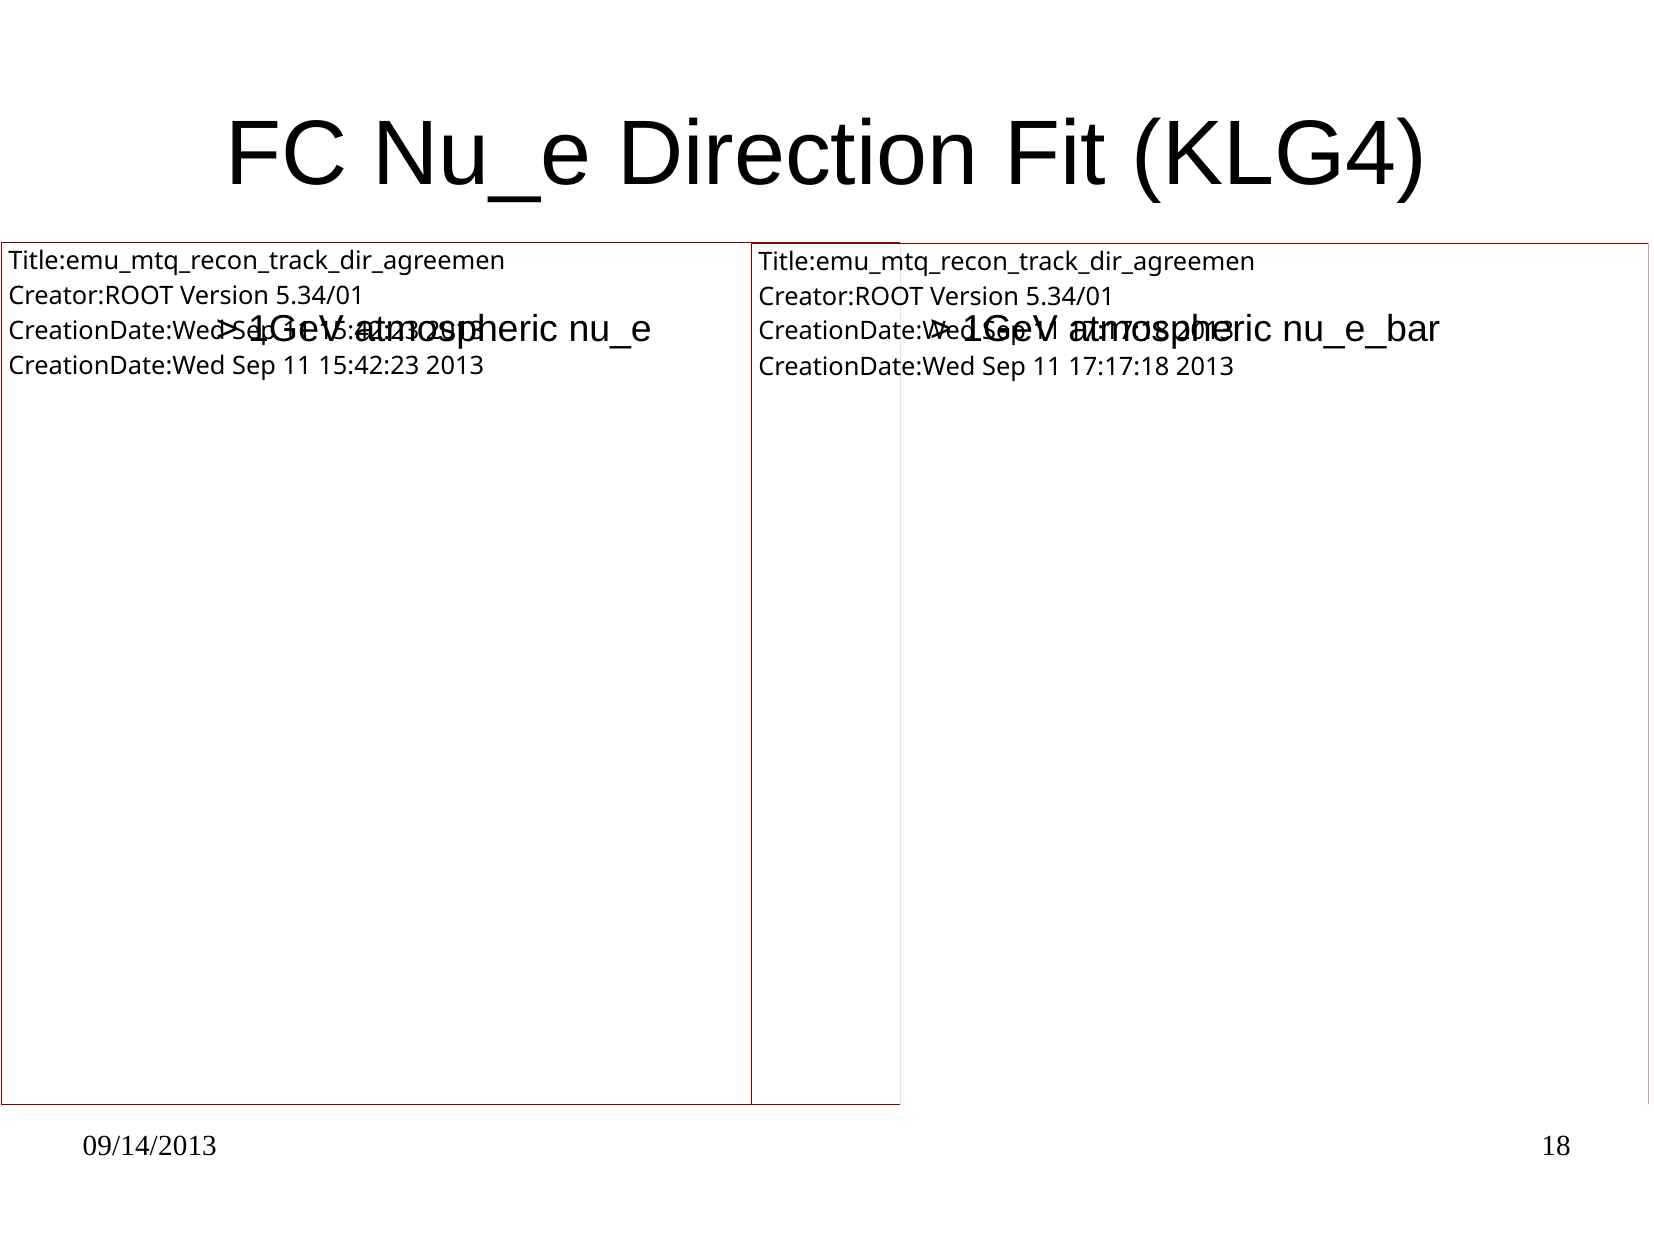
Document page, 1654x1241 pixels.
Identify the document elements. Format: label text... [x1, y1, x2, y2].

title FC Nu_e Direction Fit (KLG4) [82, 49, 1571, 241]
picture [0, 240, 1649, 1105]
text_box > 1GeV atmospheric nu_e [201, 300, 697, 357]
text_box > 1GeV atmospheric nu_e_bar [915, 300, 1486, 357]
